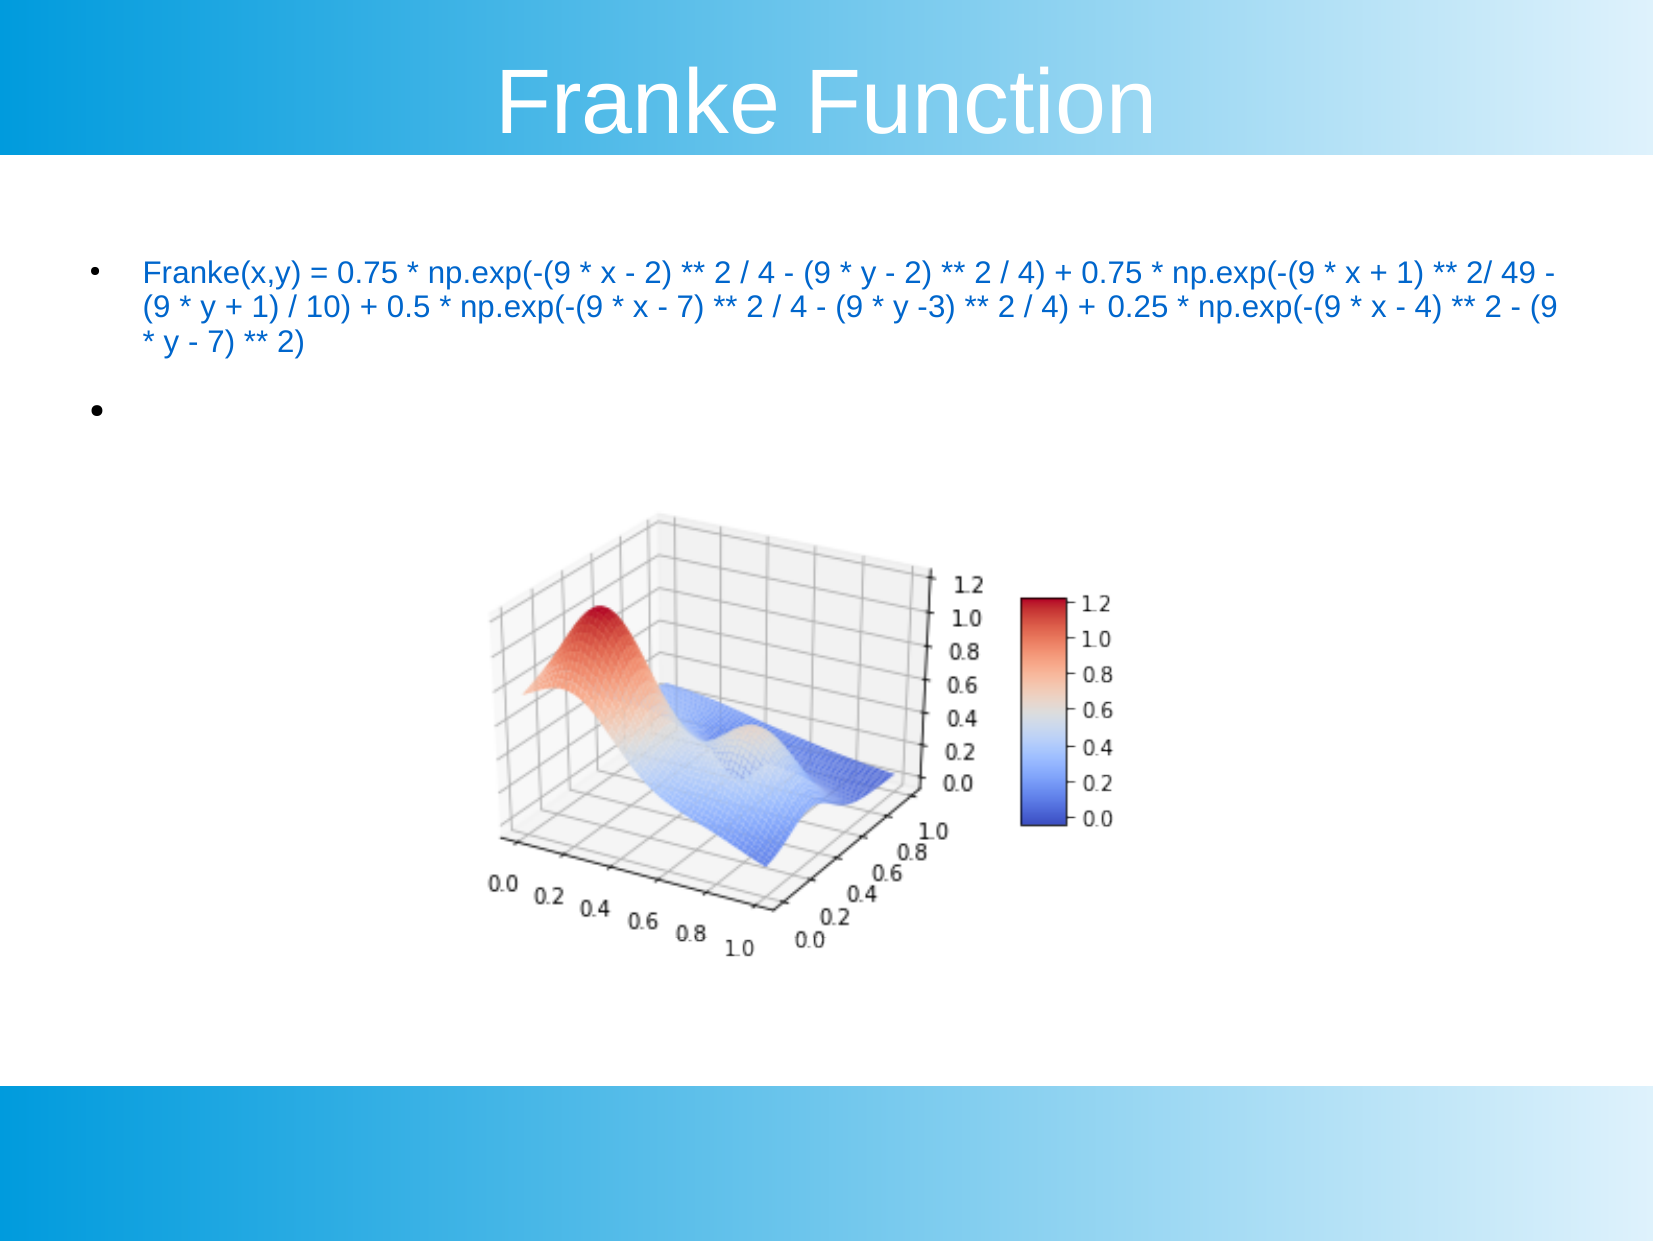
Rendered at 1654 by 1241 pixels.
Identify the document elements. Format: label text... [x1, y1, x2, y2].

title Franke Function [82, 49, 1571, 155]
list Franke(x,y) = 0.75 * np.exp(-(9 * x - 2) ** 2 / 4 - (9 * y - 2) ** 2 / 4) + 0.75 * np.exp(-(9 * x + 1) ** 2/ 49 - (9 * y + 1) / 10) + 0.5 * np.exp(-(9 * x - 7) ** 2 / 4 - (9 * y -3) ** 2 / 4) + 0.25 * np.exp(-(9 * x - 4) ** 2 - (9 * y - 7) ** 2) [71, 255, 1561, 975]
picture [405, 464, 1129, 961]
